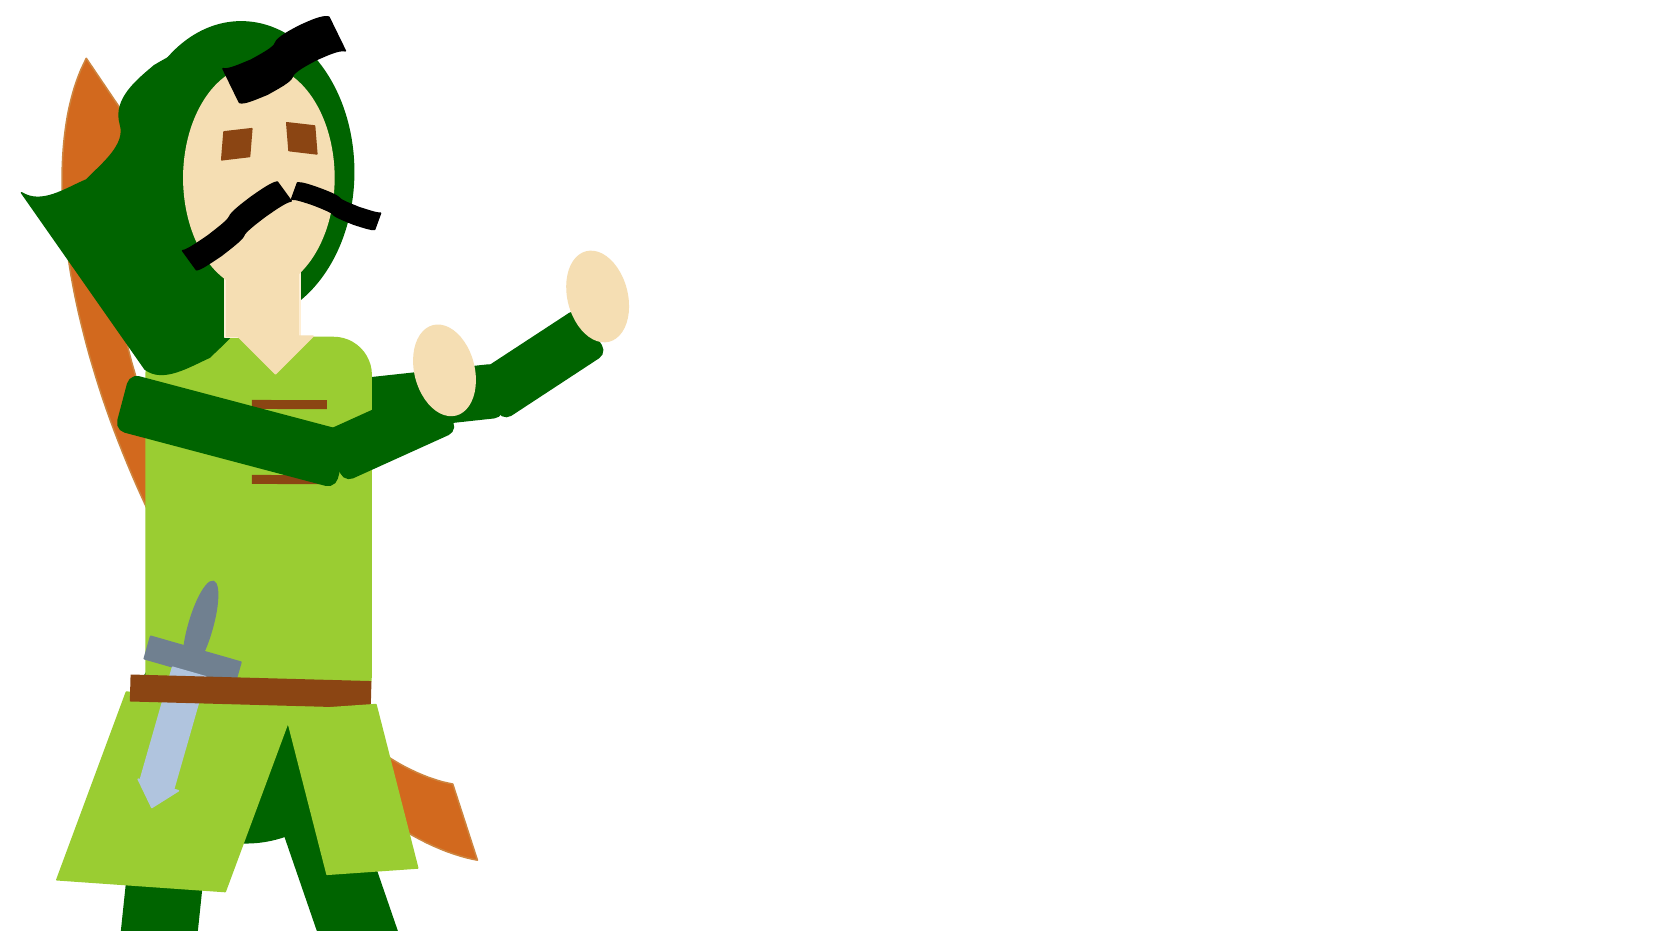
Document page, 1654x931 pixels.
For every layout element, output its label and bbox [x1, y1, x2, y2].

text_box [56, 692, 478, 931]
text_box [21, 16, 629, 681]
